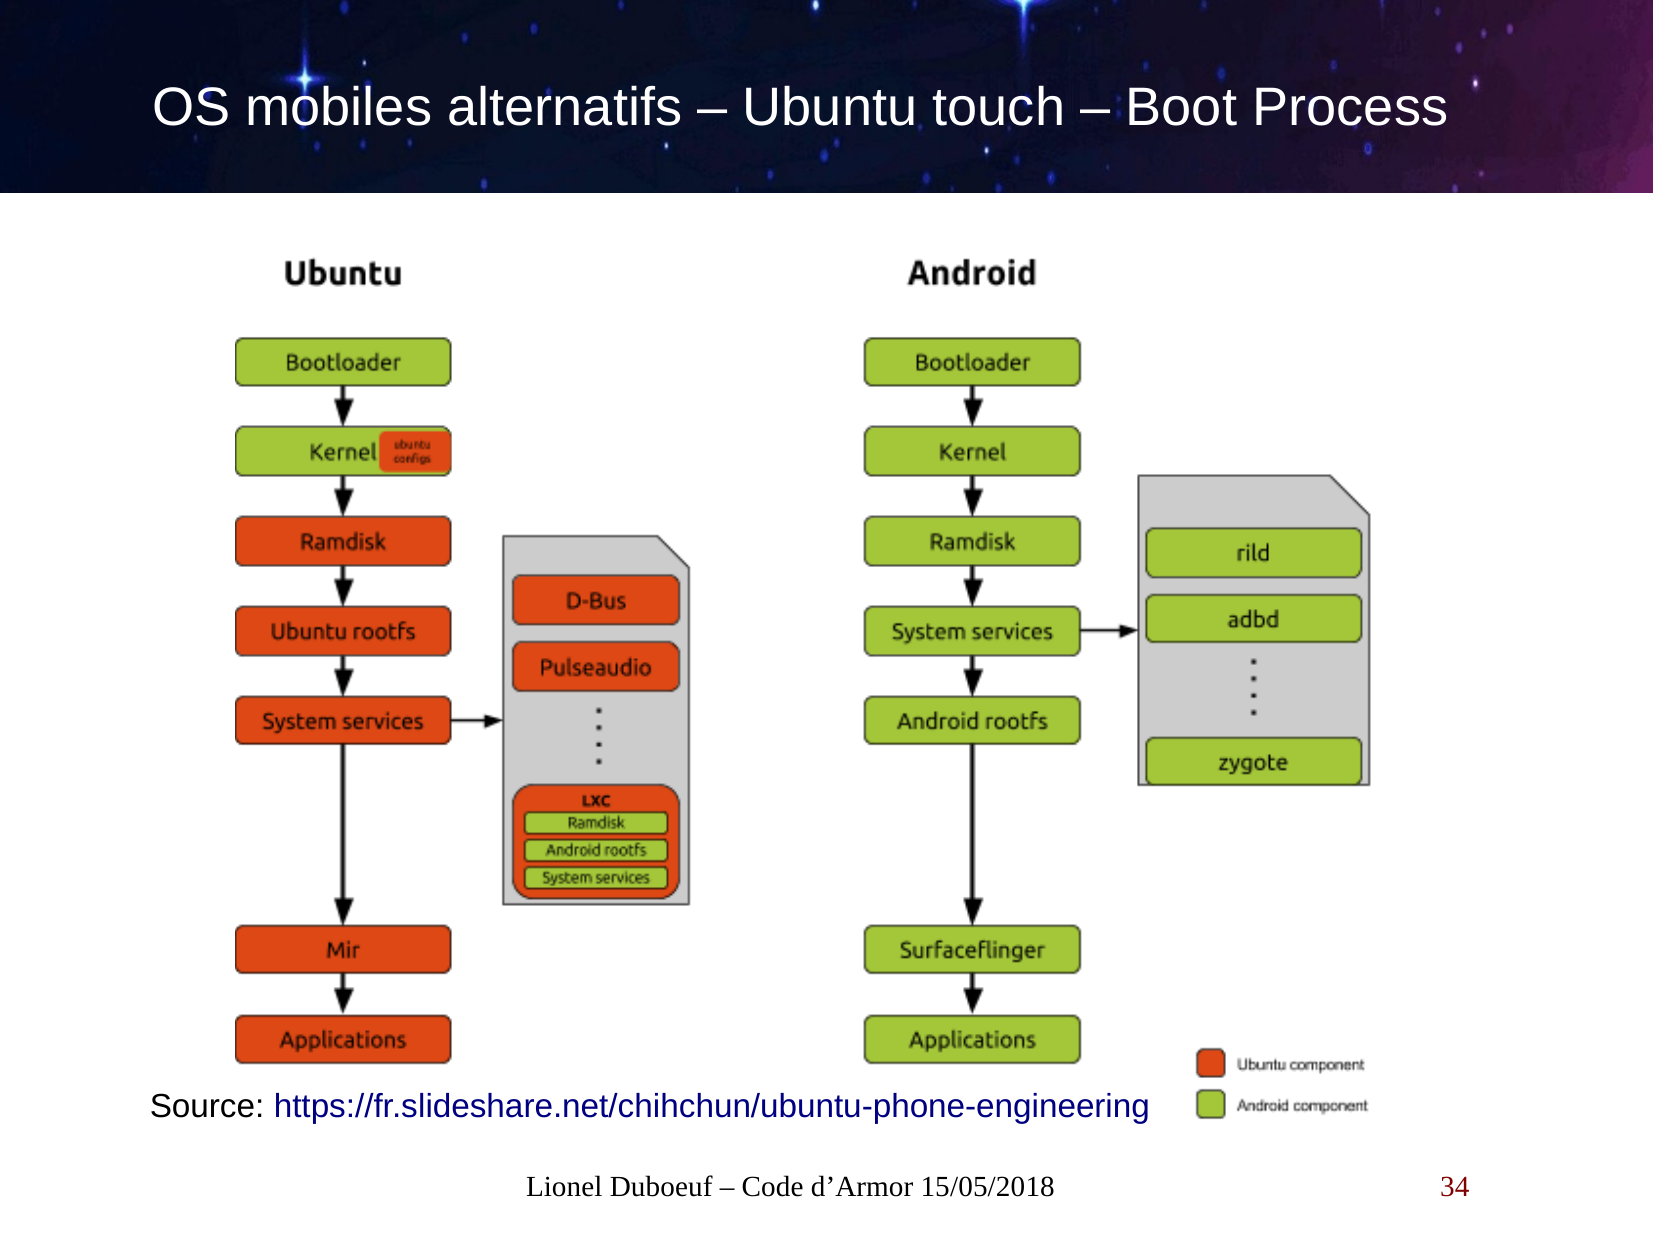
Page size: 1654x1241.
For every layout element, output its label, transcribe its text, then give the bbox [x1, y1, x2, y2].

title OS mobiles alternatifs – Ubuntu touch – Boot Process [57, 2, 1546, 211]
picture [0, 0, 1653, 193]
picture [235, 240, 1441, 1126]
text_box Source: https://fr.slideshare.net/chihchun/ubuntu-phone-engineering [135, 1080, 1351, 1141]
